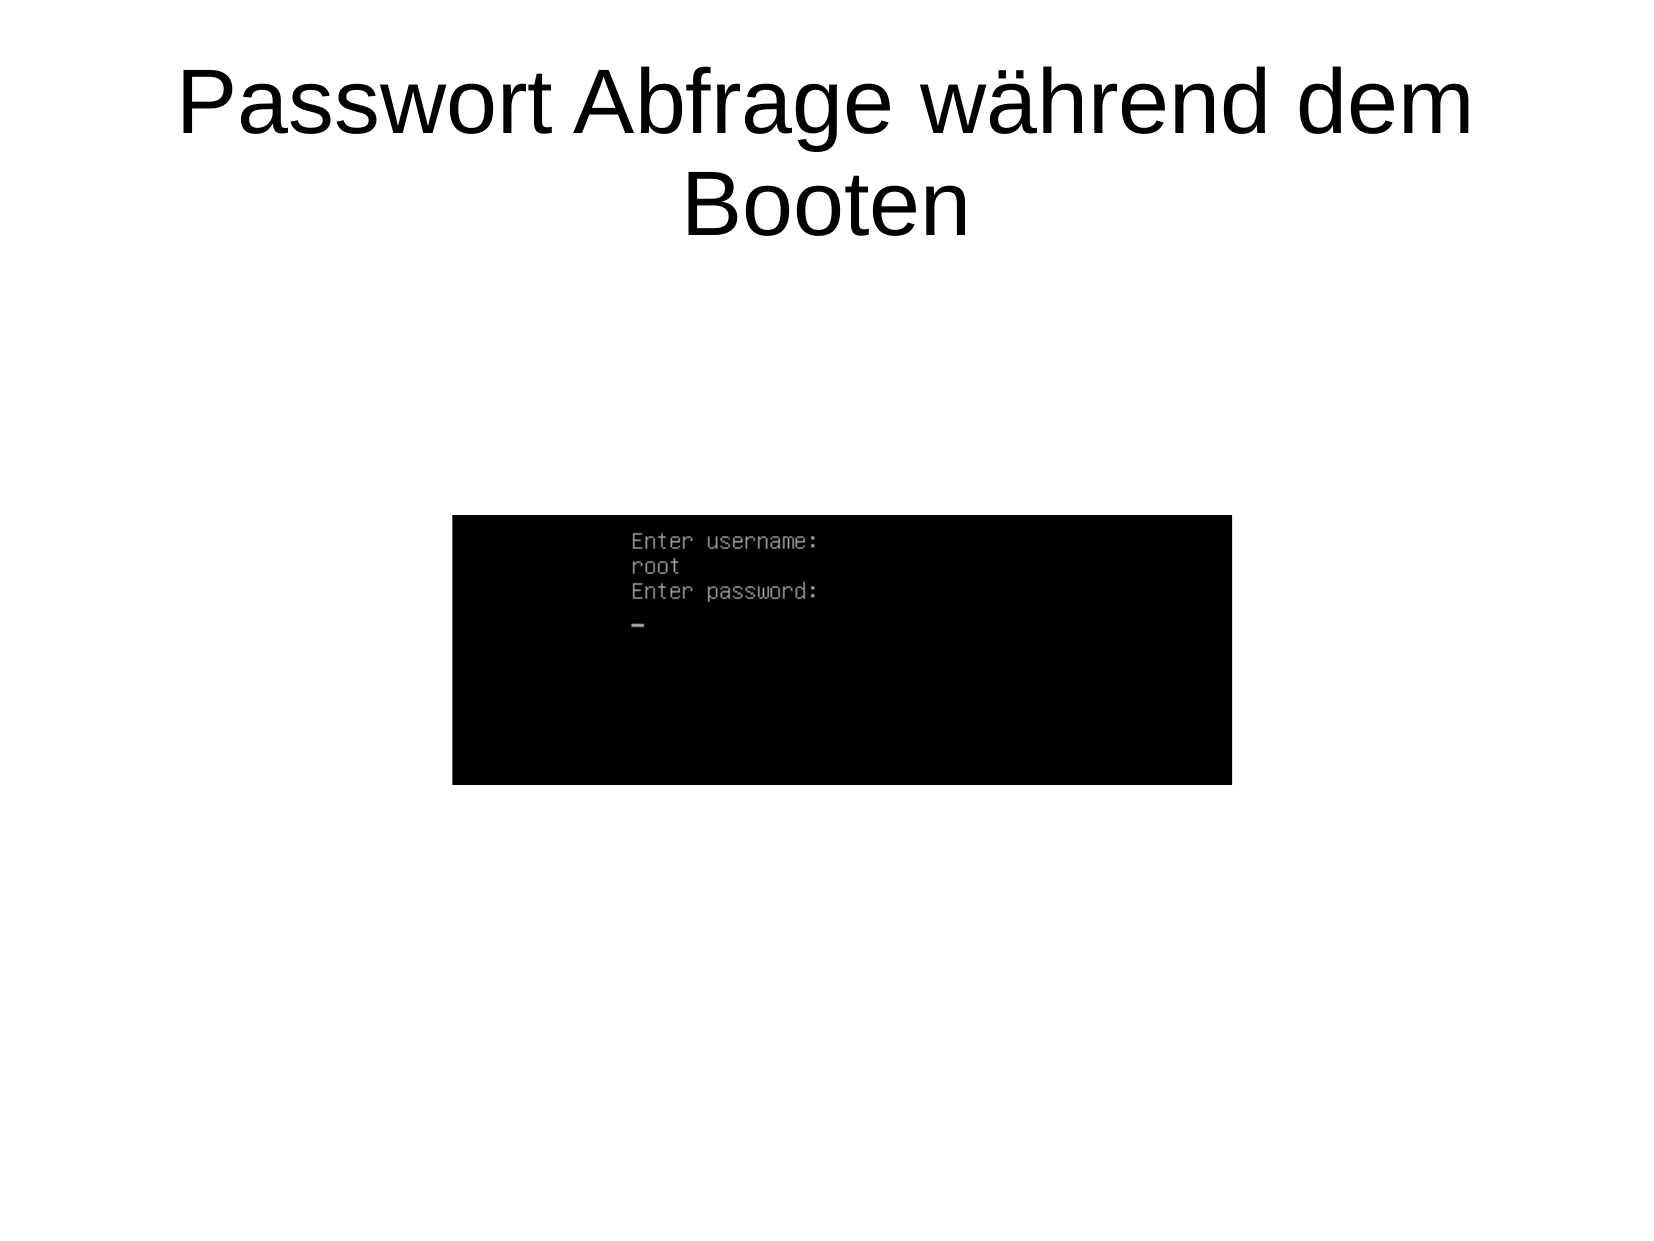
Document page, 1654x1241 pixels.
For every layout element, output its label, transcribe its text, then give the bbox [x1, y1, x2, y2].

title Passwort Abfrage während dem Booten [82, 49, 1571, 257]
picture [452, 515, 1233, 785]
